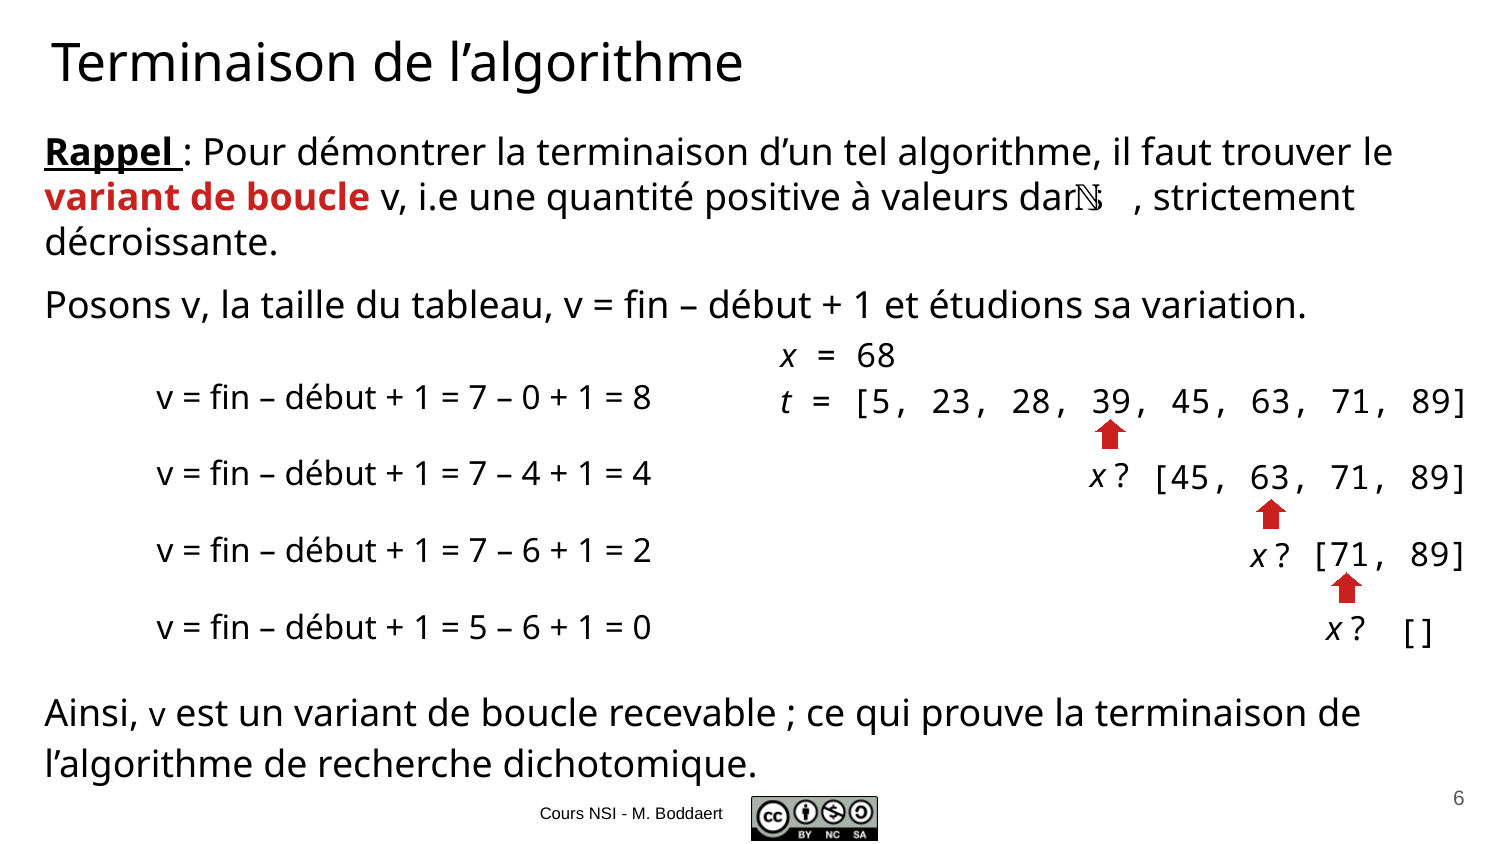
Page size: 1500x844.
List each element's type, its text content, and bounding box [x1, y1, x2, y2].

text_box v = fin – début + 1 = 5 – 6 + 1 = 0 [141, 596, 716, 655]
text_box [1256, 499, 1286, 524]
text_box Posons v, la taille du tableau, v = fin – début + 1 et étudions sa variation. [29, 271, 1313, 336]
text_box [45, 63, 71, 89] [1155, 446, 1500, 497]
text_box x ? [1075, 444, 1155, 503]
title Terminaison de l’algorithme [51, 13, 1449, 108]
text_box v = fin – début + 1 = 7 – 6 + 1 = 2 [141, 519, 716, 579]
text_box [1074, 184, 1100, 211]
text_box v = fin – début + 1 = 7 – 0 + 1 = 8 [141, 366, 715, 425]
text_box v = fin – début + 1 = 7 – 4 + 1 = 4 [141, 442, 715, 502]
text_box [1331, 572, 1362, 597]
text_box x ? [1235, 524, 1316, 583]
text_box Ainsi, v est un variant de boucle recevable ; ce qui prouve la terminaison de l’algorithme de recherche dichotomique. [29, 679, 1477, 786]
text_box [] [1391, 600, 1477, 650]
slide_number <numéro> [1389, 764, 1480, 830]
text_box x = 68 t = [5, 23, 28, 39, 45, 63, 71, 89] [765, 324, 1500, 427]
text_box [1095, 419, 1126, 444]
text_box x ? [1311, 597, 1391, 657]
picture [751, 796, 878, 841]
text_box [71, 89] [1294, 523, 1489, 573]
text_box Rappel : Pour démontrer la terminaison d’un tel algorithme, il faut trouver le variant de boucle v, i.e une quantité positive à valeurs dans , strictement décroissante. [29, 120, 1477, 266]
